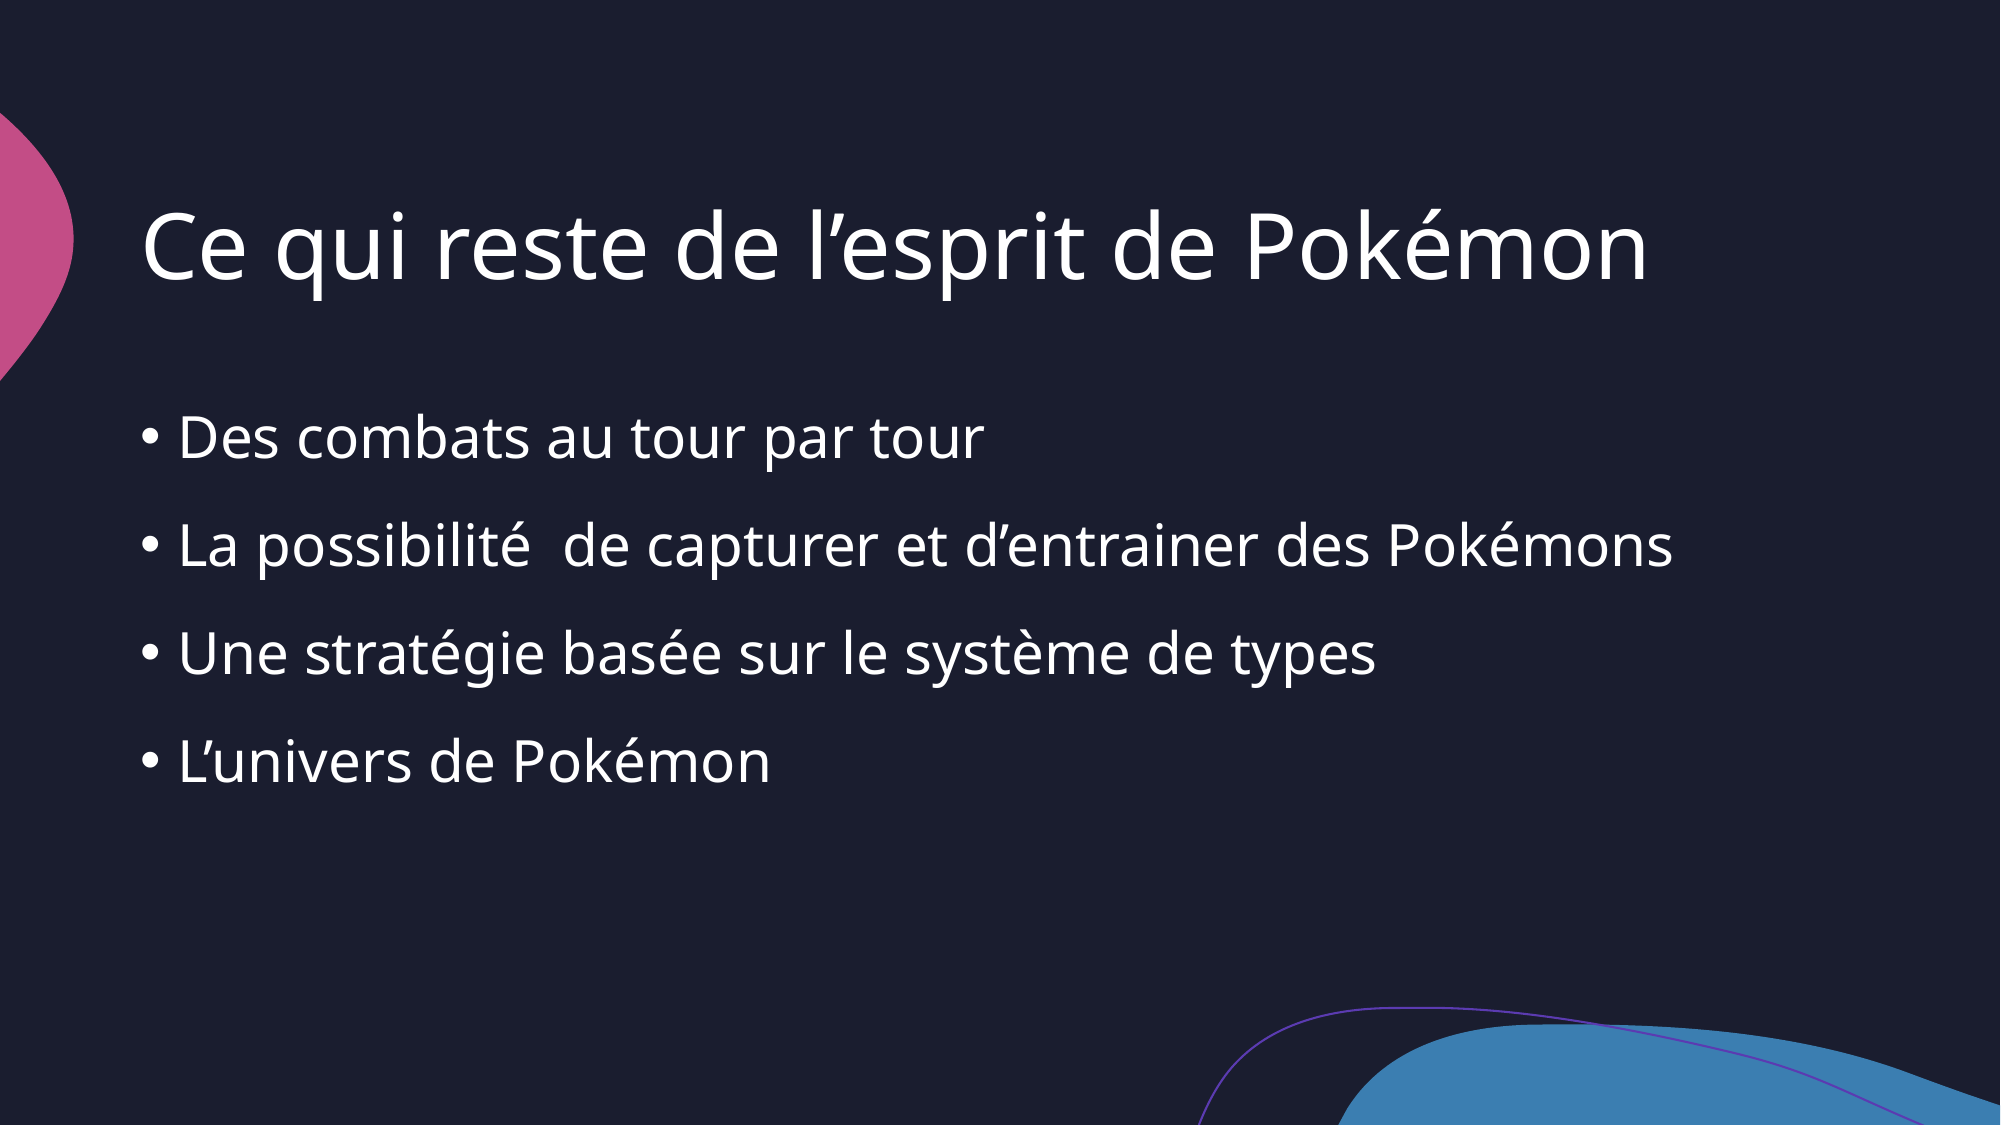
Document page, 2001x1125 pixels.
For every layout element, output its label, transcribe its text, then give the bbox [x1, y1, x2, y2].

title Ce qui reste de l’esprit de Pokémon [125, 125, 1876, 375]
list Des combats au tour par tour La possibilité de capturer et d’entrainer des Pokémons Une stratégie basée sur le système de types L’univers de Pokémon [125, 375, 1876, 1002]
